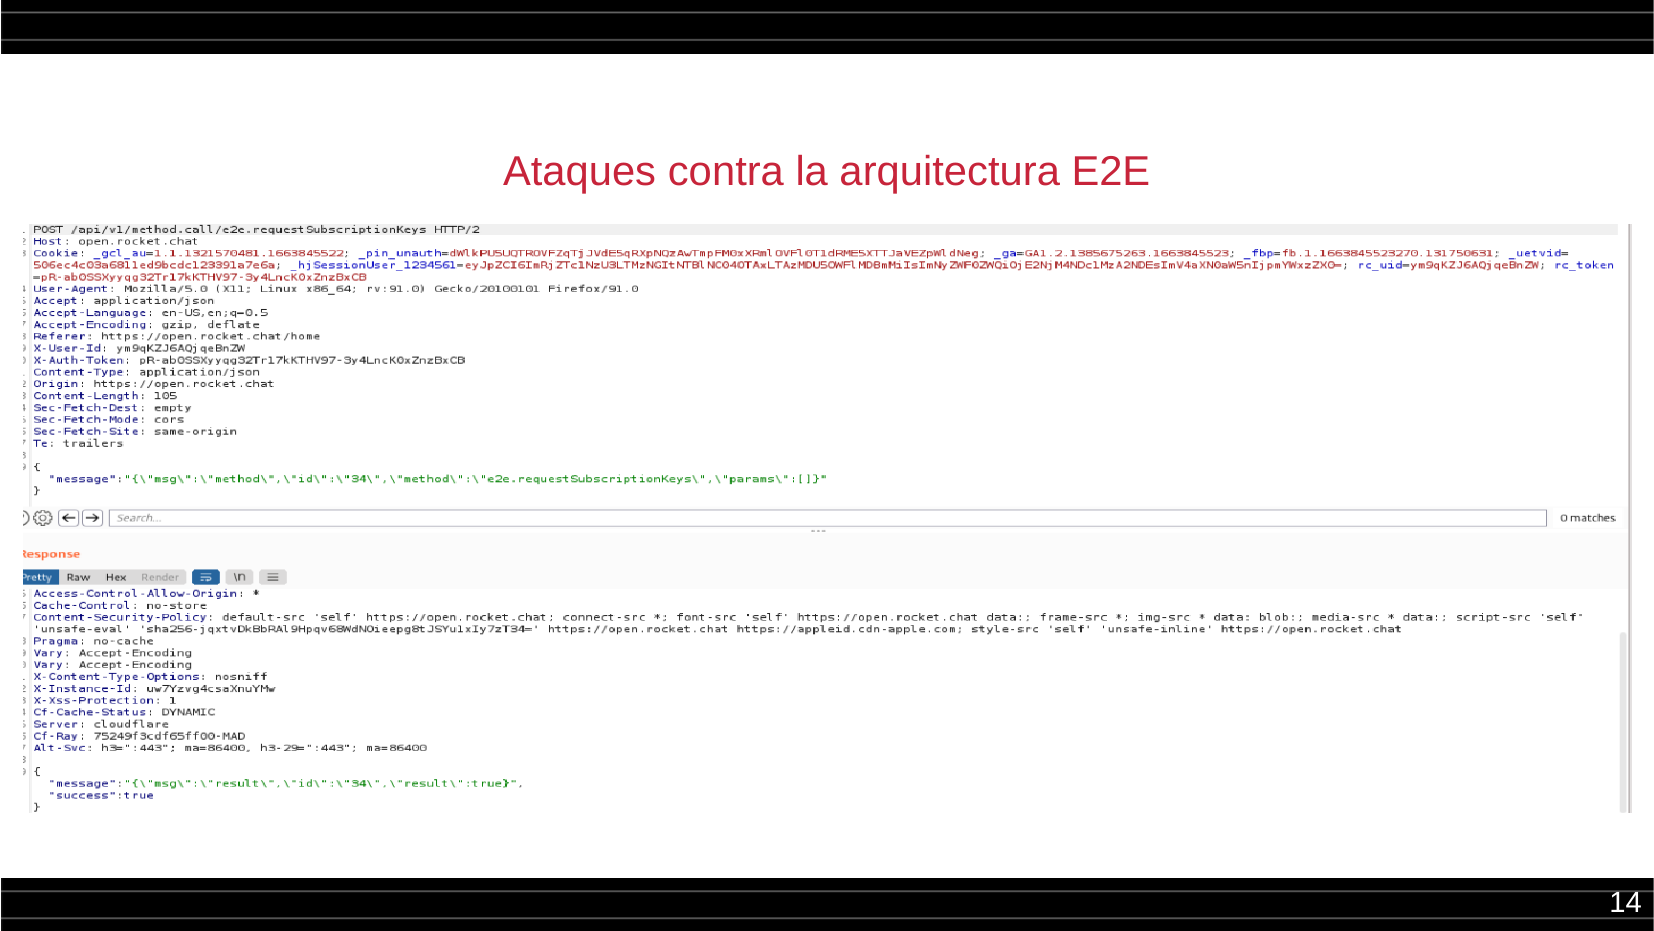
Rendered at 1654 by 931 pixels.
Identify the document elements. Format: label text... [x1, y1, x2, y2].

picture [1, 878, 1654, 931]
title Ataques contra la arquitectura E2E [82, 92, 1571, 224]
picture [1, 0, 1654, 54]
picture [23, 224, 1632, 813]
